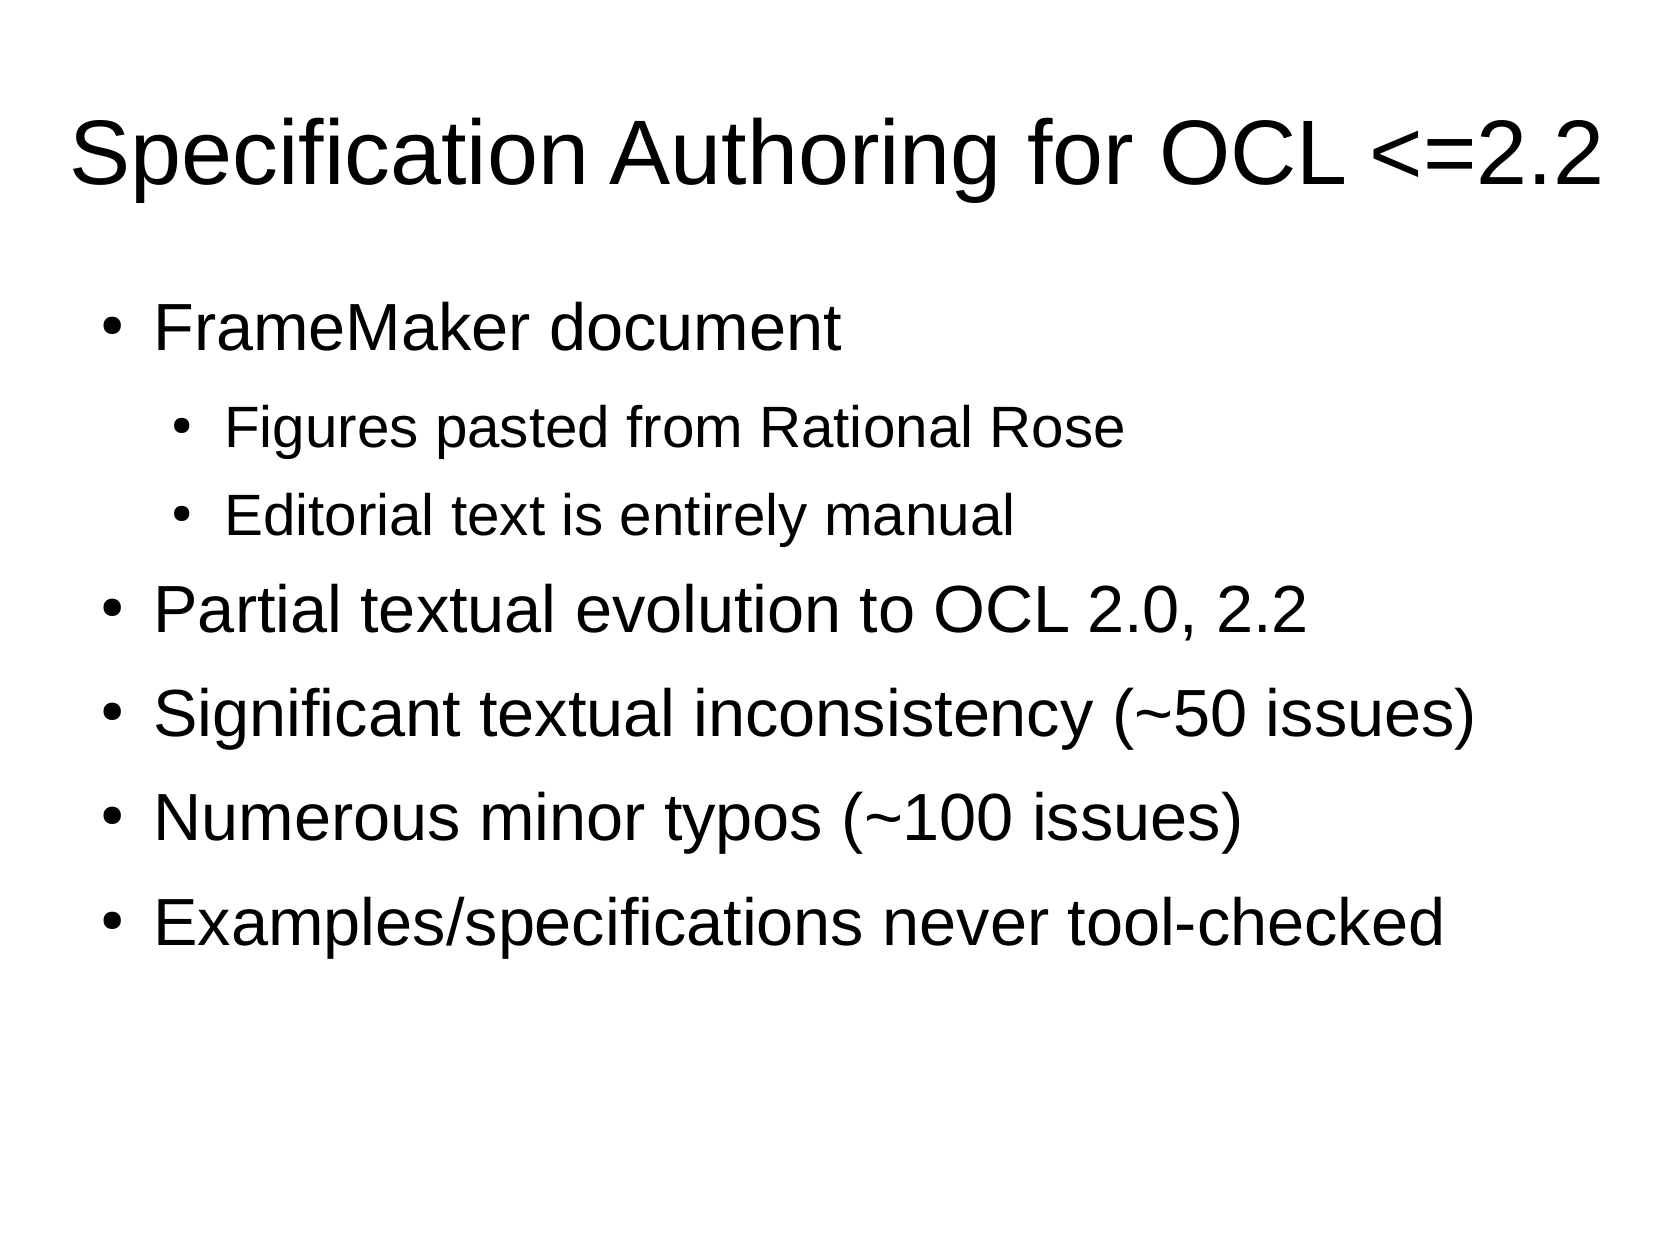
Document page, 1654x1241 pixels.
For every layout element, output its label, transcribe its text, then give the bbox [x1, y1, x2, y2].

title Specification Authoring for OCL <=2.2 [44, 56, 1632, 250]
list FrameMaker document Figures pasted from Rational Rose Editorial text is entirely manual Partial textual evolution to OCL 2.0, 2.2 Significant textual inconsistency (~50 issues) Numerous minor typos (~100 issues) Examples/specifications never tool-checked [82, 290, 1571, 1094]
